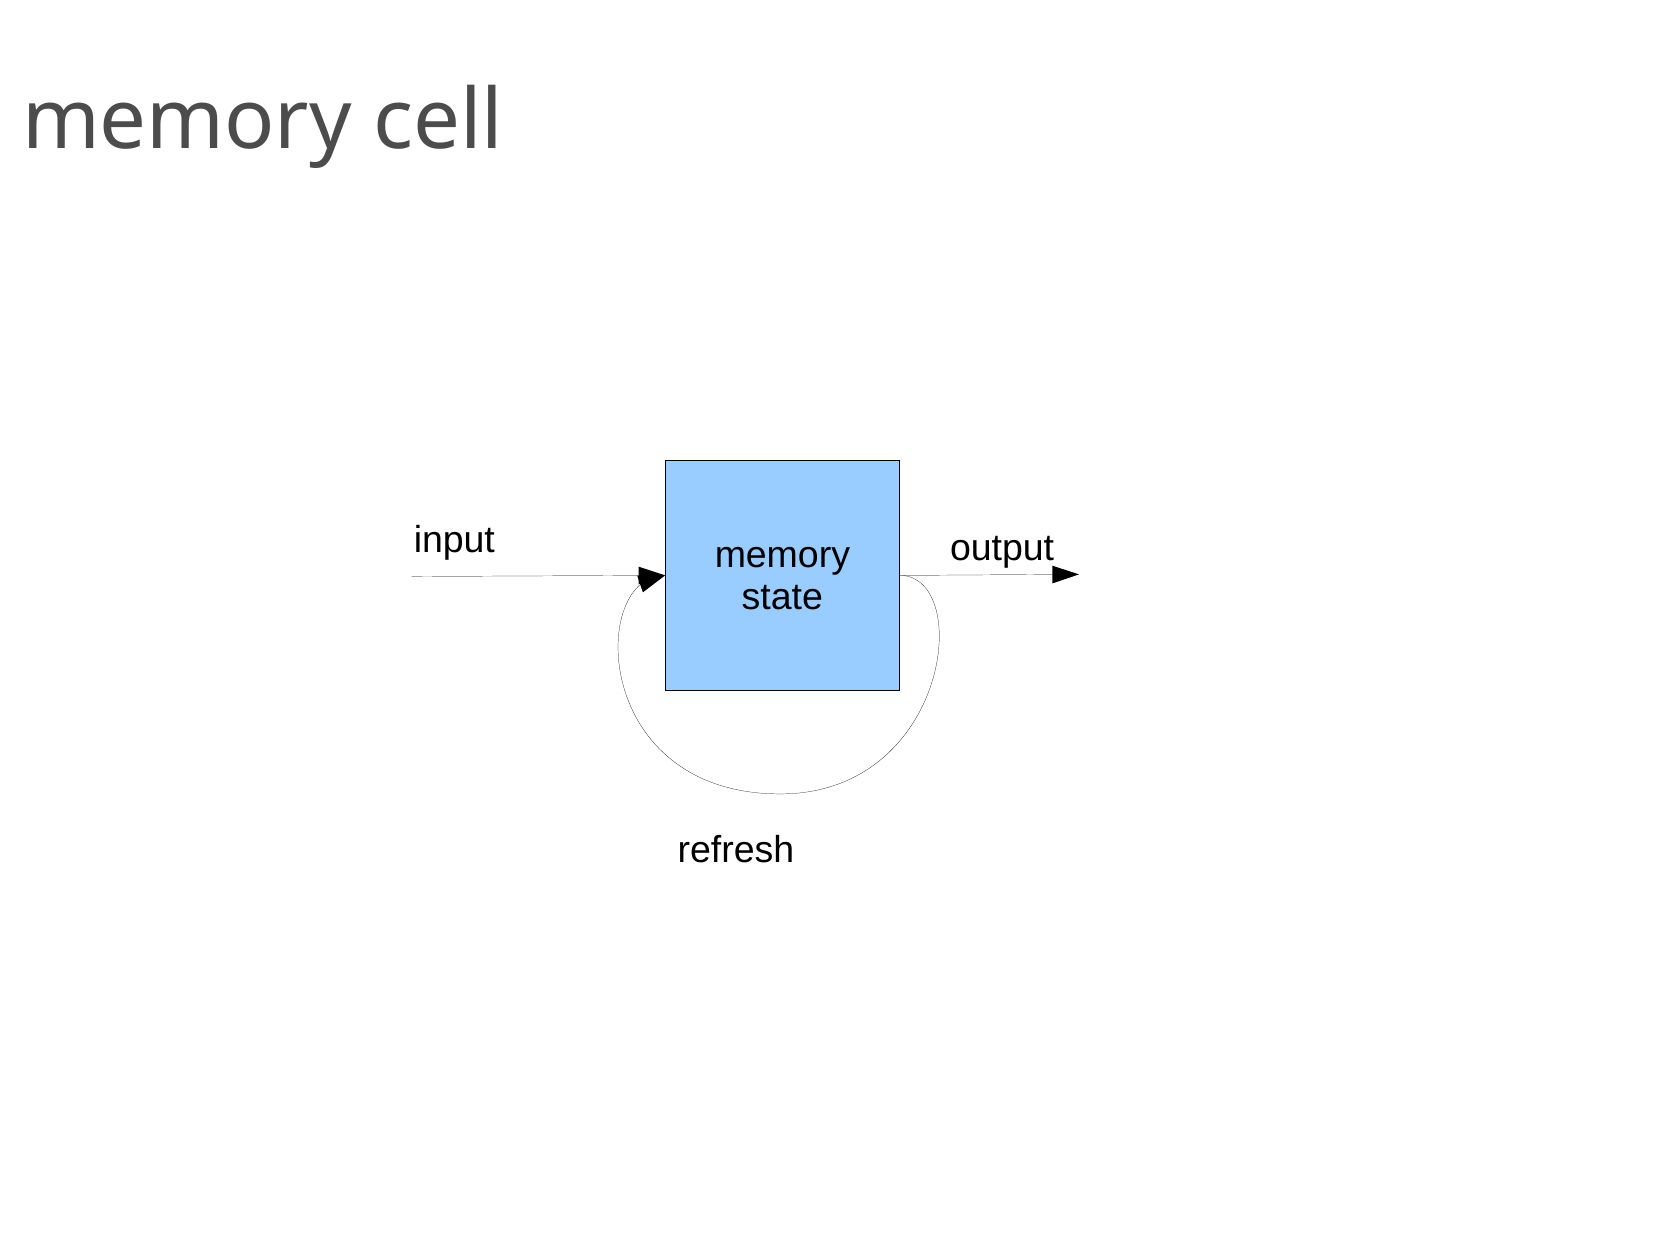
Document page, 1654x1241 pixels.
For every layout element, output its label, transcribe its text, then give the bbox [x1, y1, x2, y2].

text_box input [399, 511, 510, 568]
text_box memory state [665, 460, 900, 691]
text_box output [935, 519, 1070, 577]
text_box refresh [663, 821, 974, 879]
title memory cell [22, 19, 1654, 213]
